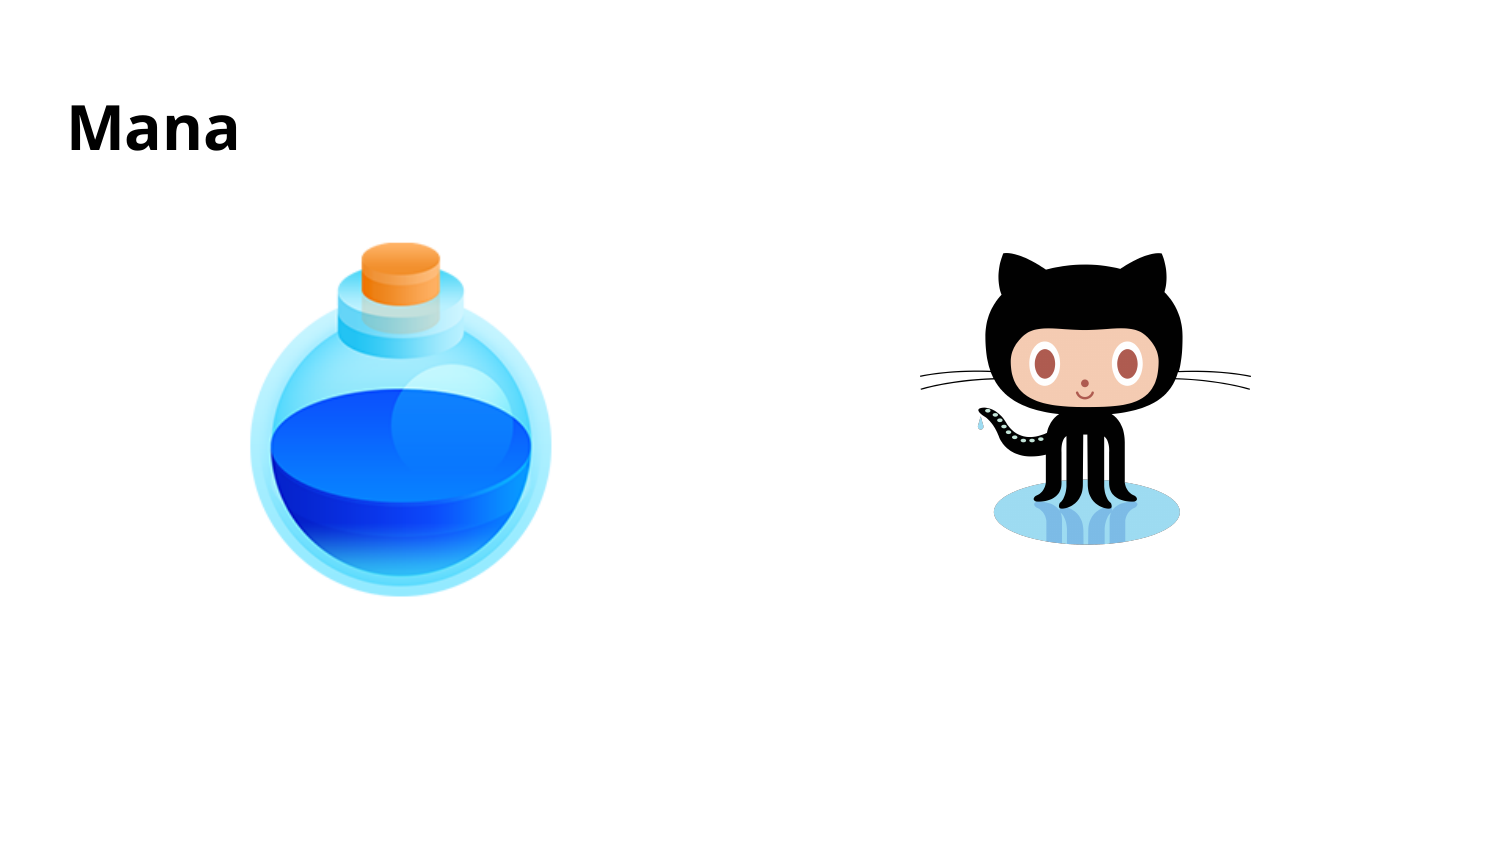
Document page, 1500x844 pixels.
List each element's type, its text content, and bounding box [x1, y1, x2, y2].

title Mana [51, 72, 1449, 176]
picture [169, 168, 627, 676]
picture [920, 253, 1251, 590]
